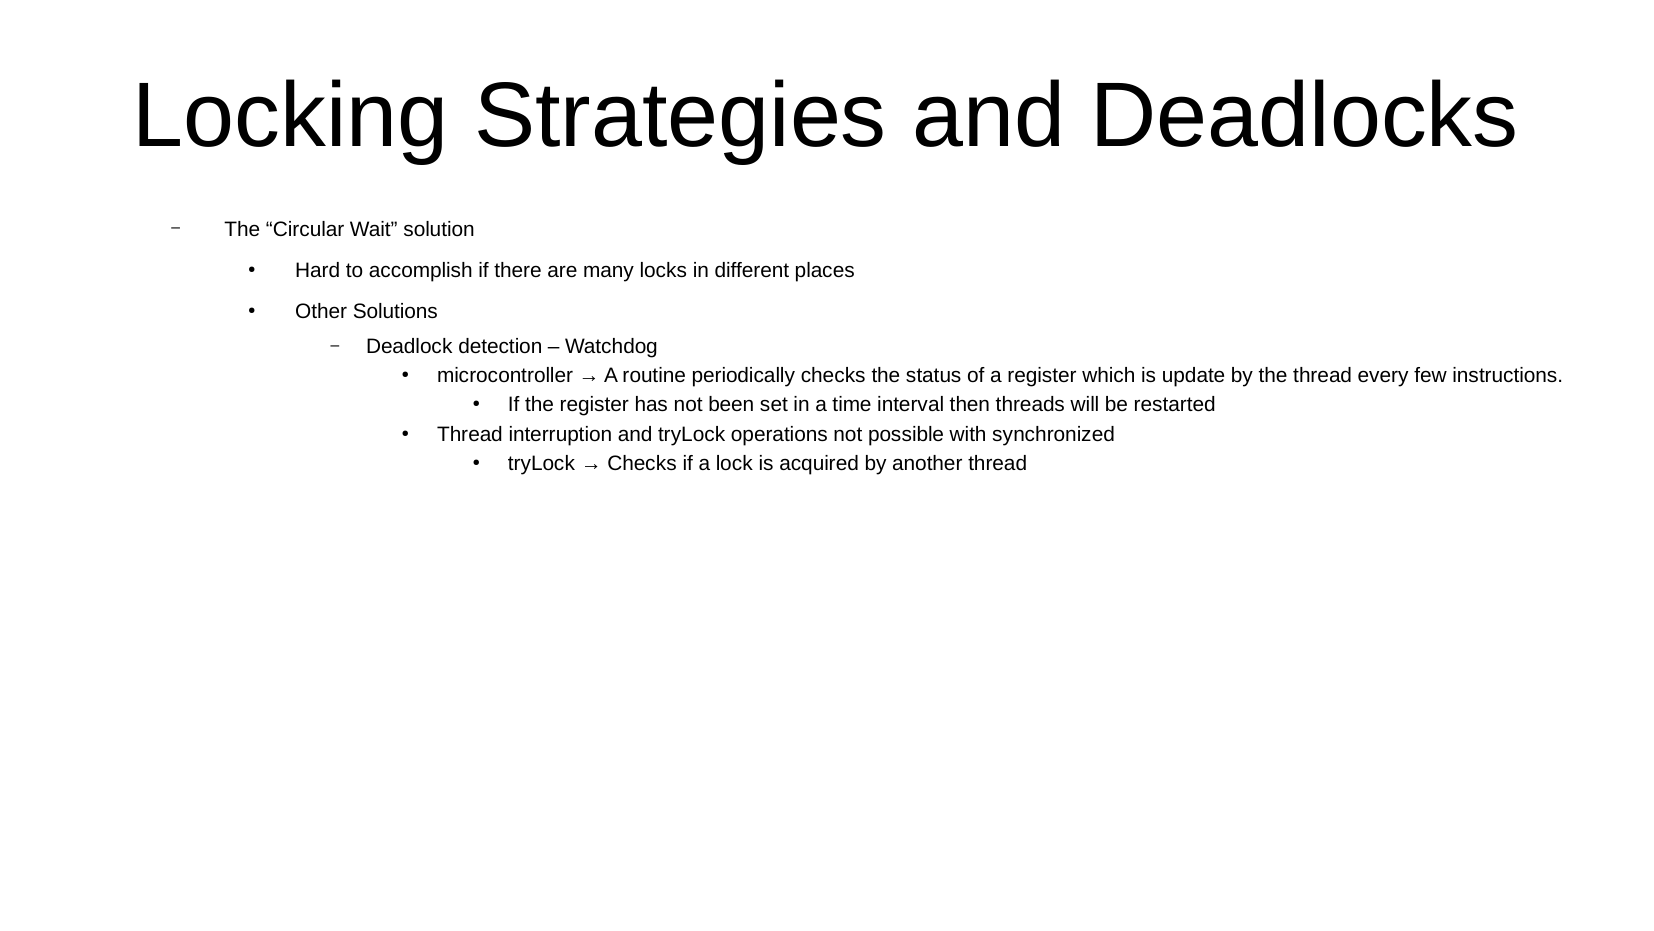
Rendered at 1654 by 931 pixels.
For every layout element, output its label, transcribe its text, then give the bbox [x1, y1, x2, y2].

list The “Circular Wait” solution Hard to accomplish if there are many locks in different places Other Solutions Deadlock detection – Watchdog microcontroller → A routine periodically checks the status of a register which is update by the thread every few instructions. If the register has not been set in a time interval then threads will be restarted Thread interruption and tryLock operations not possible with synchronized tryLock → Checks if a lock is acquired by another thread [82, 217, 1621, 916]
title Locking Strategies and Deadlocks [82, 37, 1571, 193]
